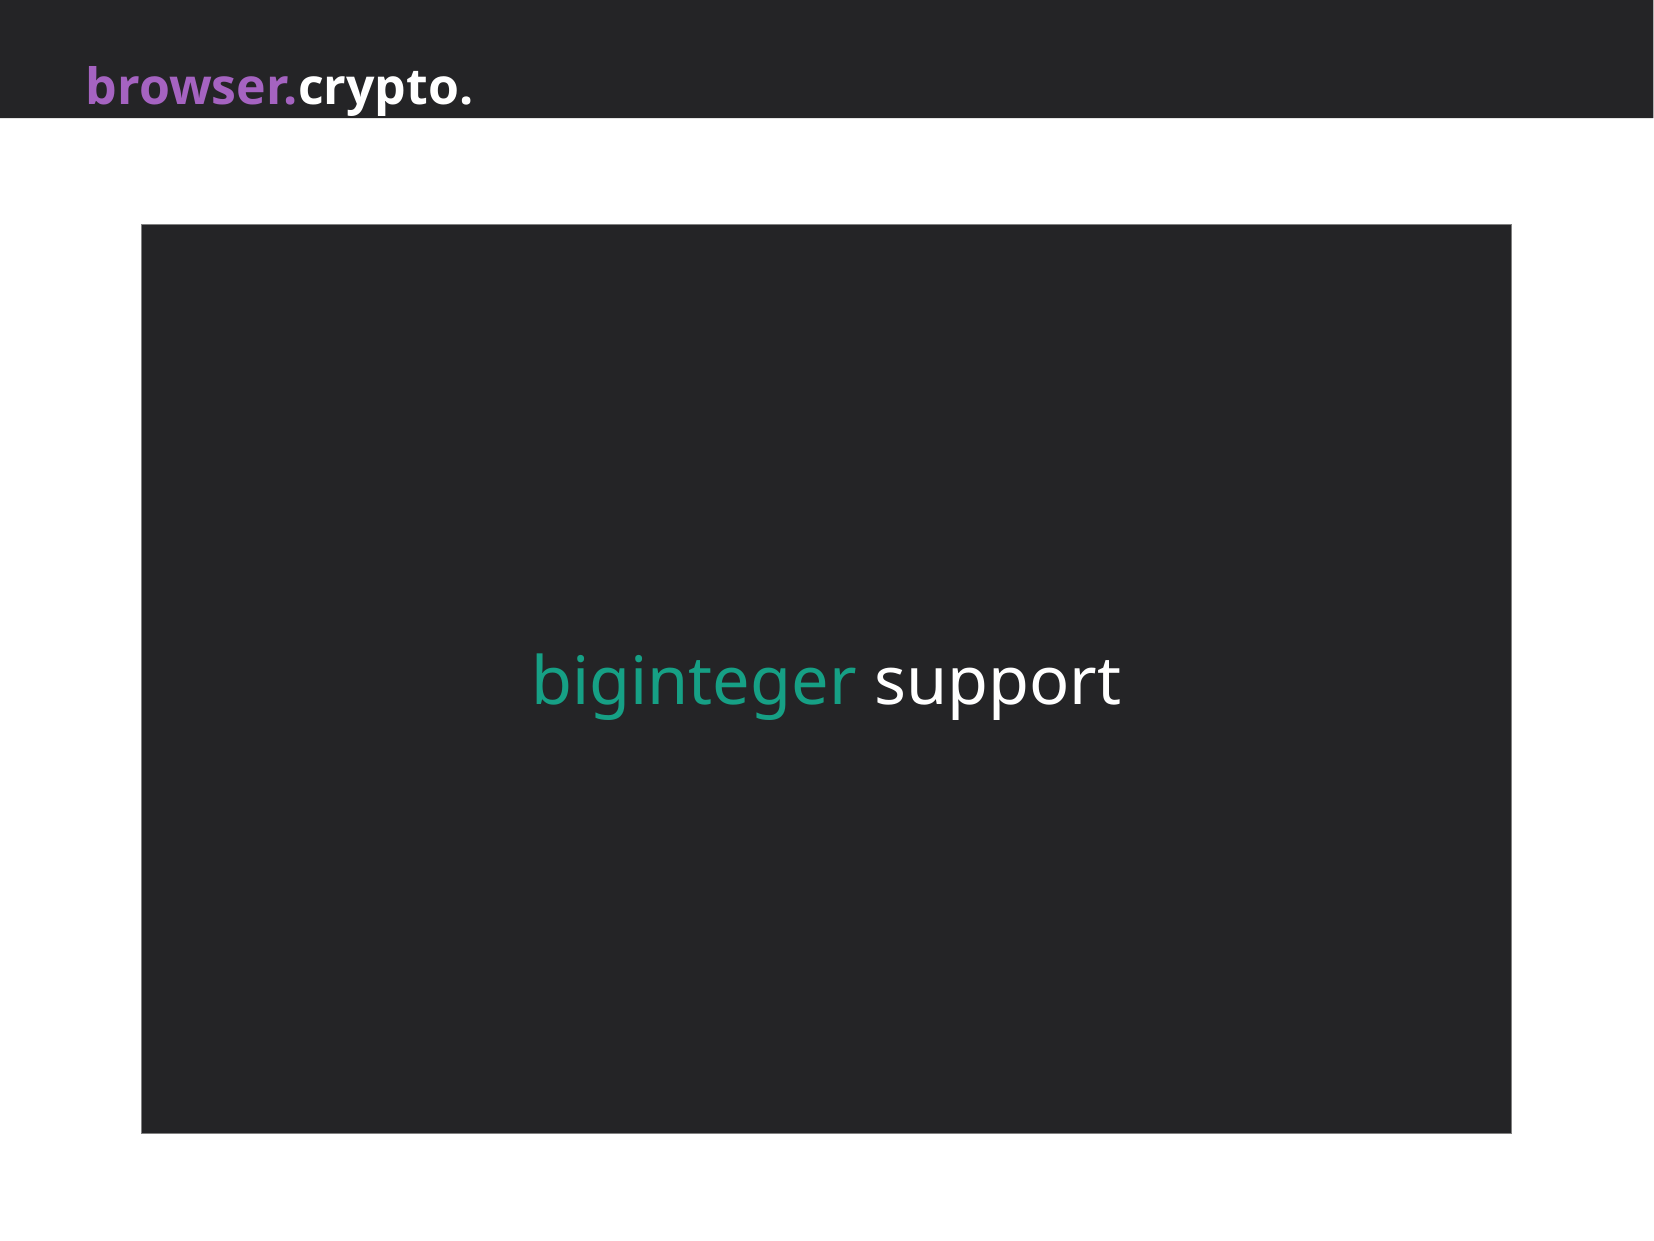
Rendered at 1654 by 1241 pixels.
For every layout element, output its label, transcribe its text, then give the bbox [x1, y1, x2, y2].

text_box biginteger support [141, 224, 1512, 1134]
text_box [0, 0, 1654, 119]
text_box browser.crypto. [70, 43, 567, 119]
